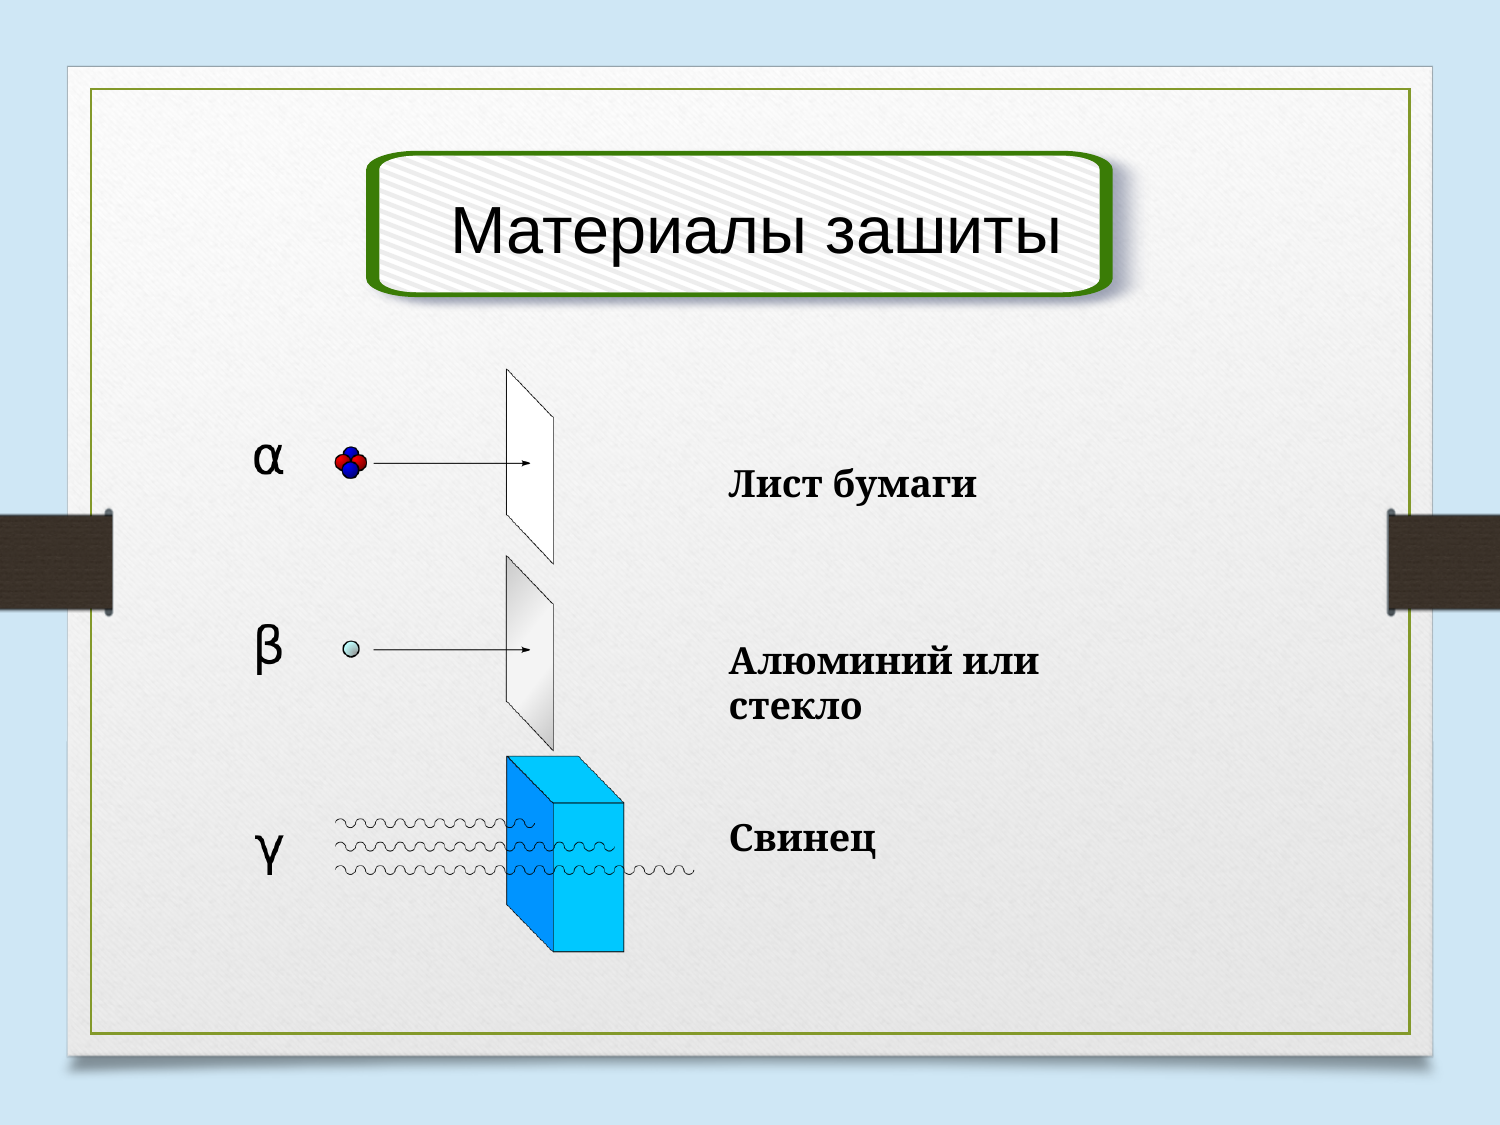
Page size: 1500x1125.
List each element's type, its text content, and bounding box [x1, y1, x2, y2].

text_box Алюминий или стекло [713, 629, 1172, 735]
text_box Лист бумаги [713, 452, 1010, 513]
text_box Свинец [713, 806, 1130, 867]
picture [0, 0, 1500, 1125]
